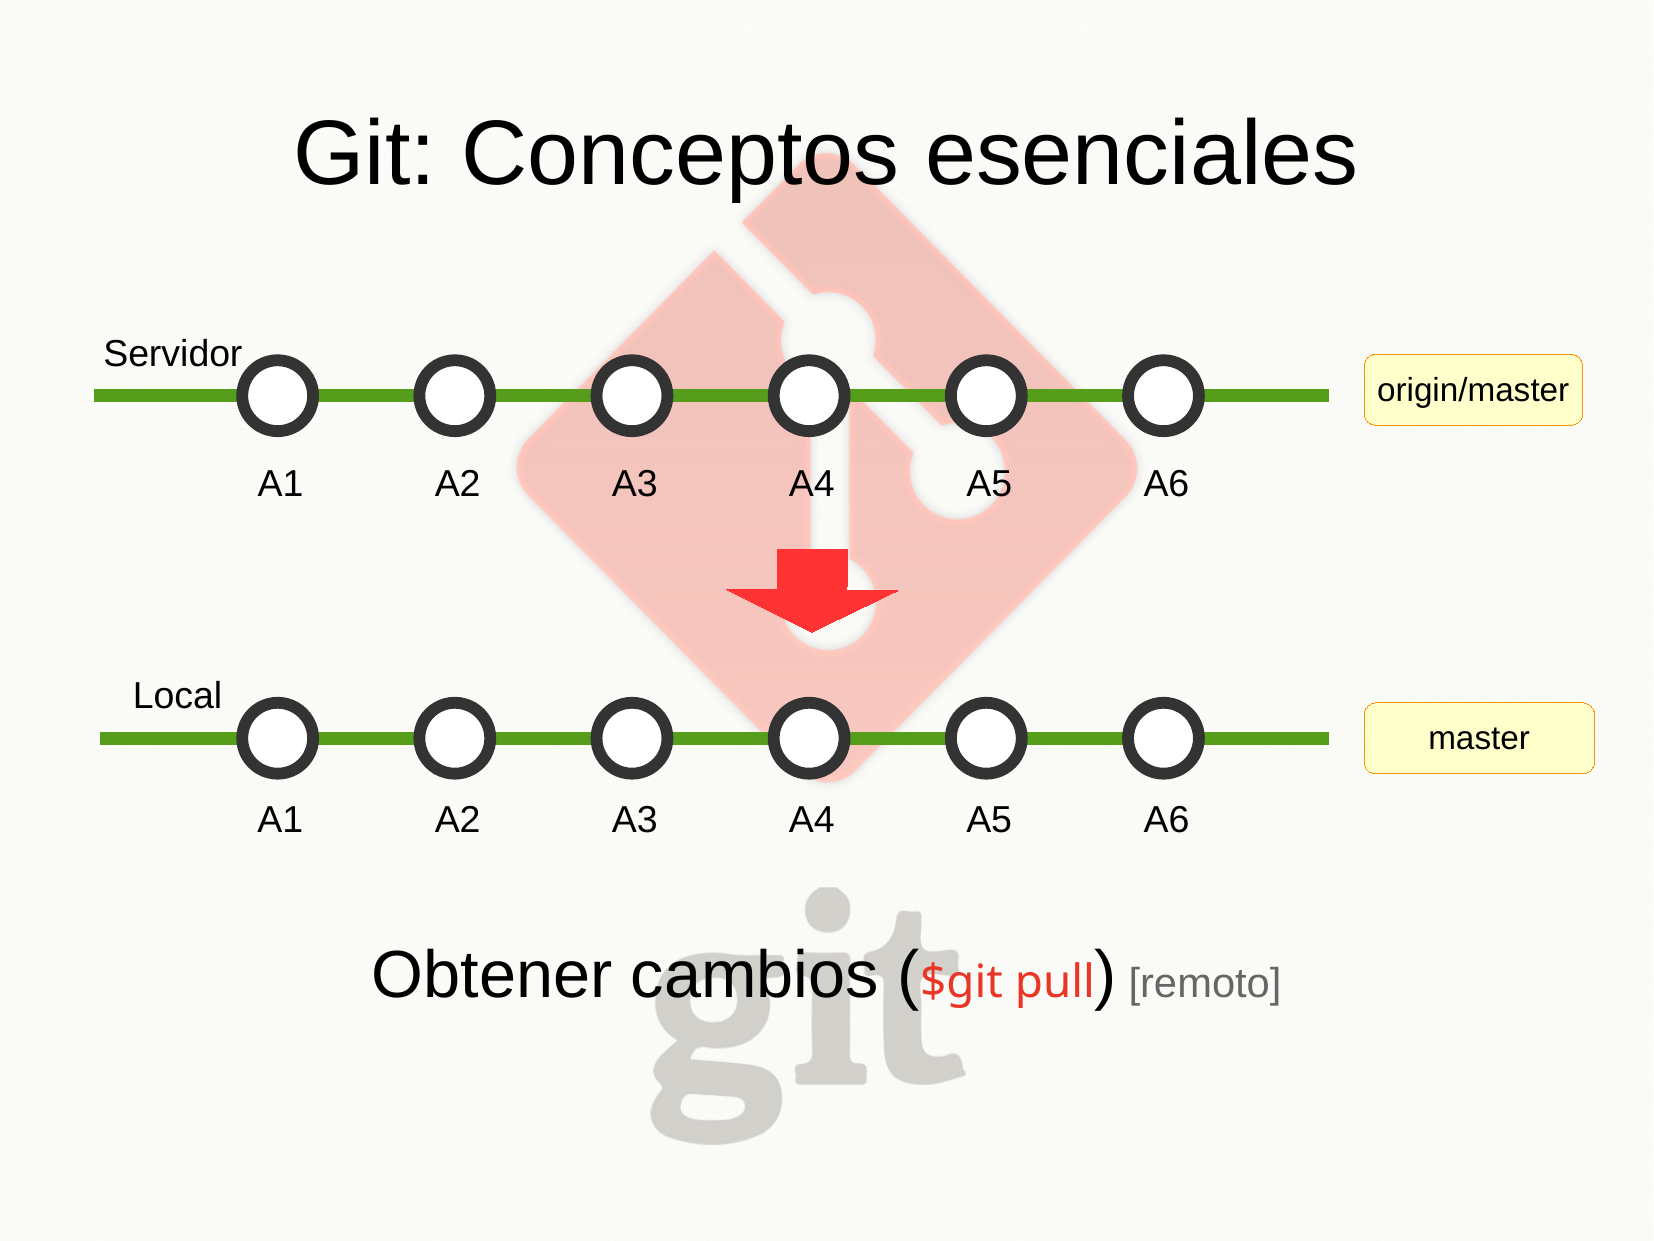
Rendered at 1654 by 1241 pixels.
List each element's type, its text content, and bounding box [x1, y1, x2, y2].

picture [0, 0, 1654, 1241]
text_box origin/master [1364, 354, 1583, 426]
text_box A1 [242, 791, 319, 849]
text_box [726, 549, 898, 633]
text_box A3 [597, 791, 673, 849]
text_box master [1364, 702, 1595, 774]
text_box A4 [774, 791, 850, 849]
text_box A6 [1128, 454, 1205, 512]
text_box A4 [774, 454, 850, 512]
text_box [100, 702, 1329, 774]
text_box A2 [420, 454, 496, 512]
text_box A6 [1128, 791, 1205, 849]
text_box A5 [951, 791, 1027, 849]
text_box Local [118, 667, 238, 725]
text_box Servidor [88, 324, 258, 382]
subtitle Obtener cambios ($git pull) [remoto] [82, 615, 1571, 1241]
text_box A2 [419, 791, 496, 849]
text_box A1 [242, 454, 319, 512]
title Git: Conceptos esenciales [82, 49, 1571, 257]
text_box [94, 360, 1329, 432]
text_box A3 [597, 454, 673, 512]
text_box A5 [951, 454, 1028, 512]
